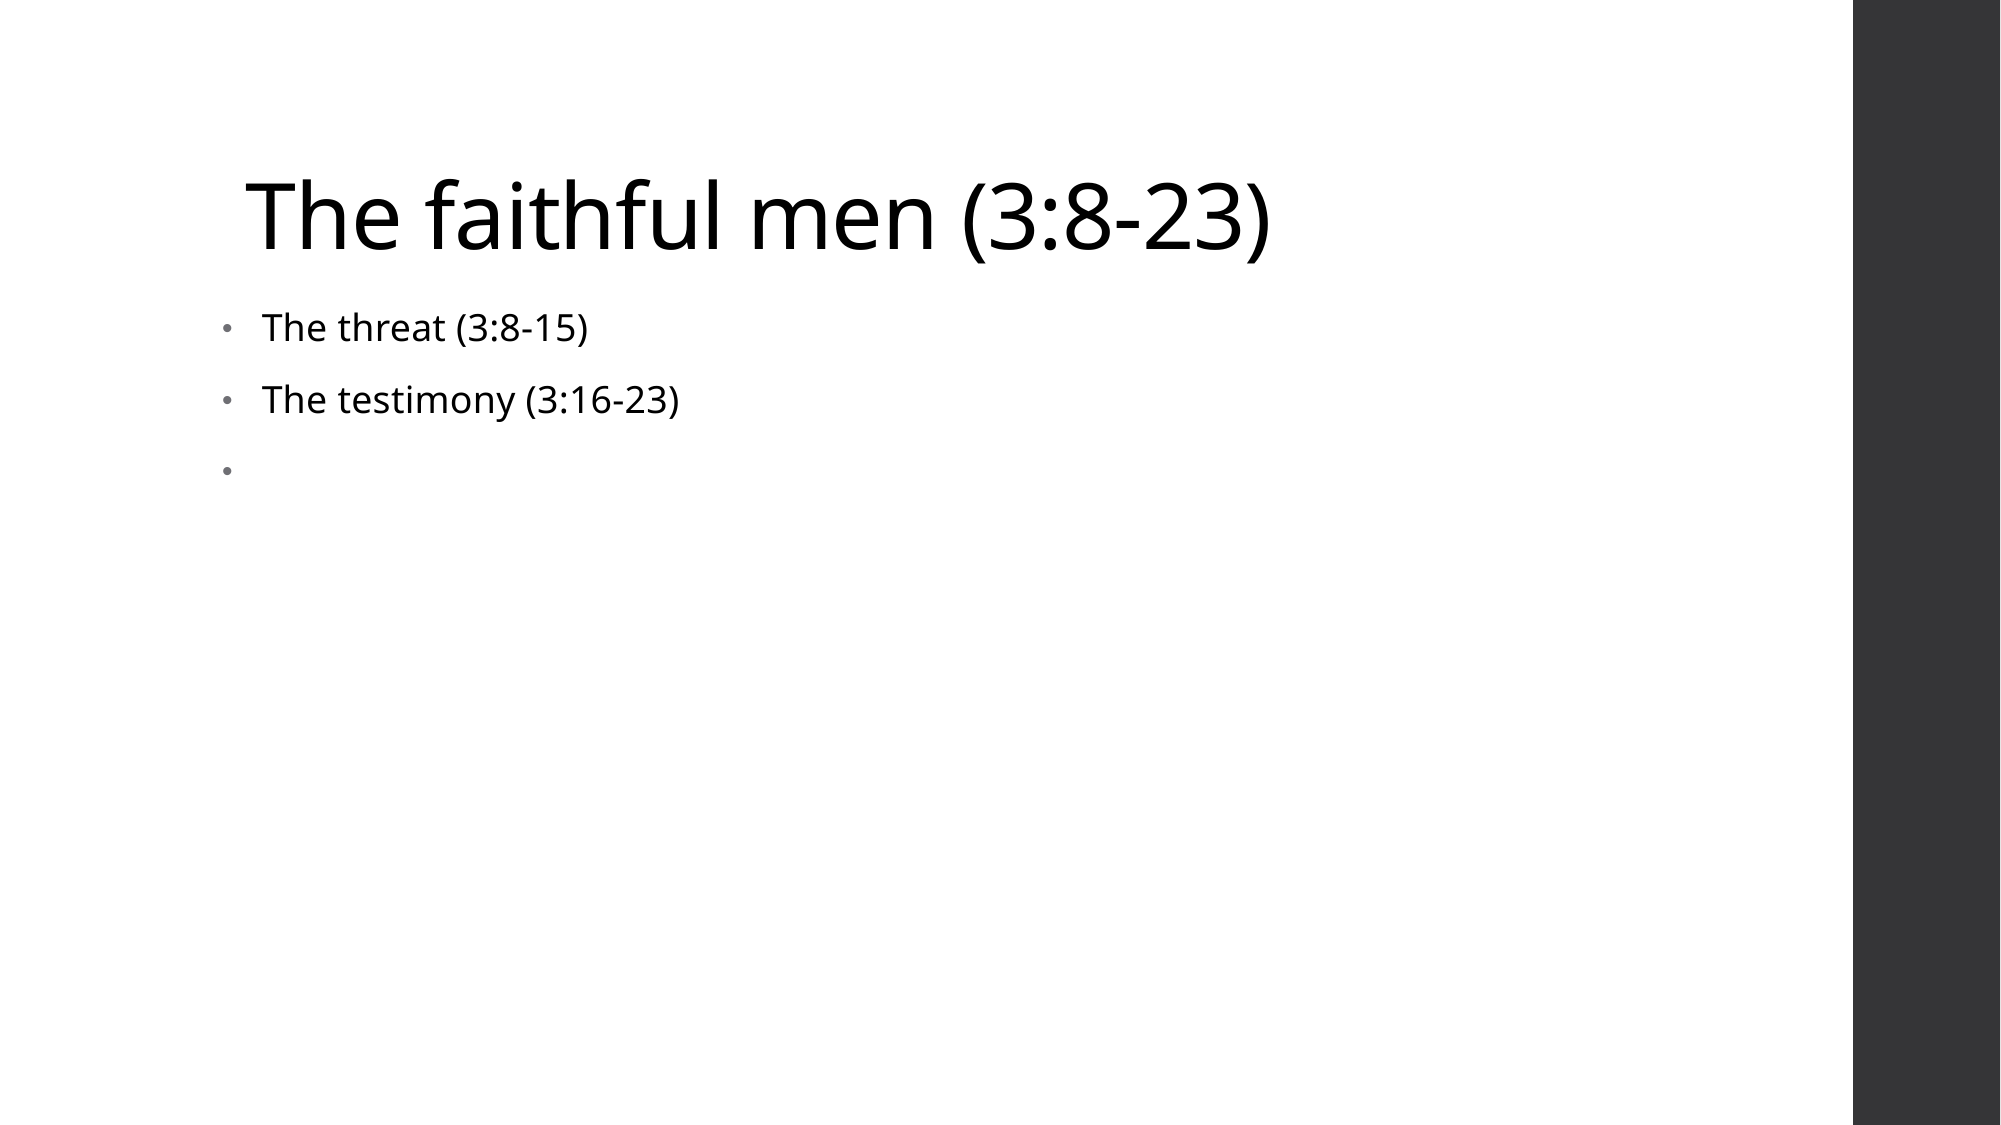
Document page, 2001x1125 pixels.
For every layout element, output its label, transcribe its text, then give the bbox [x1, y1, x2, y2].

list The threat (3:8-15) The testimony (3:16-23) [206, 299, 1617, 1014]
title The faithful men (3:8-23) [206, 60, 1797, 278]
